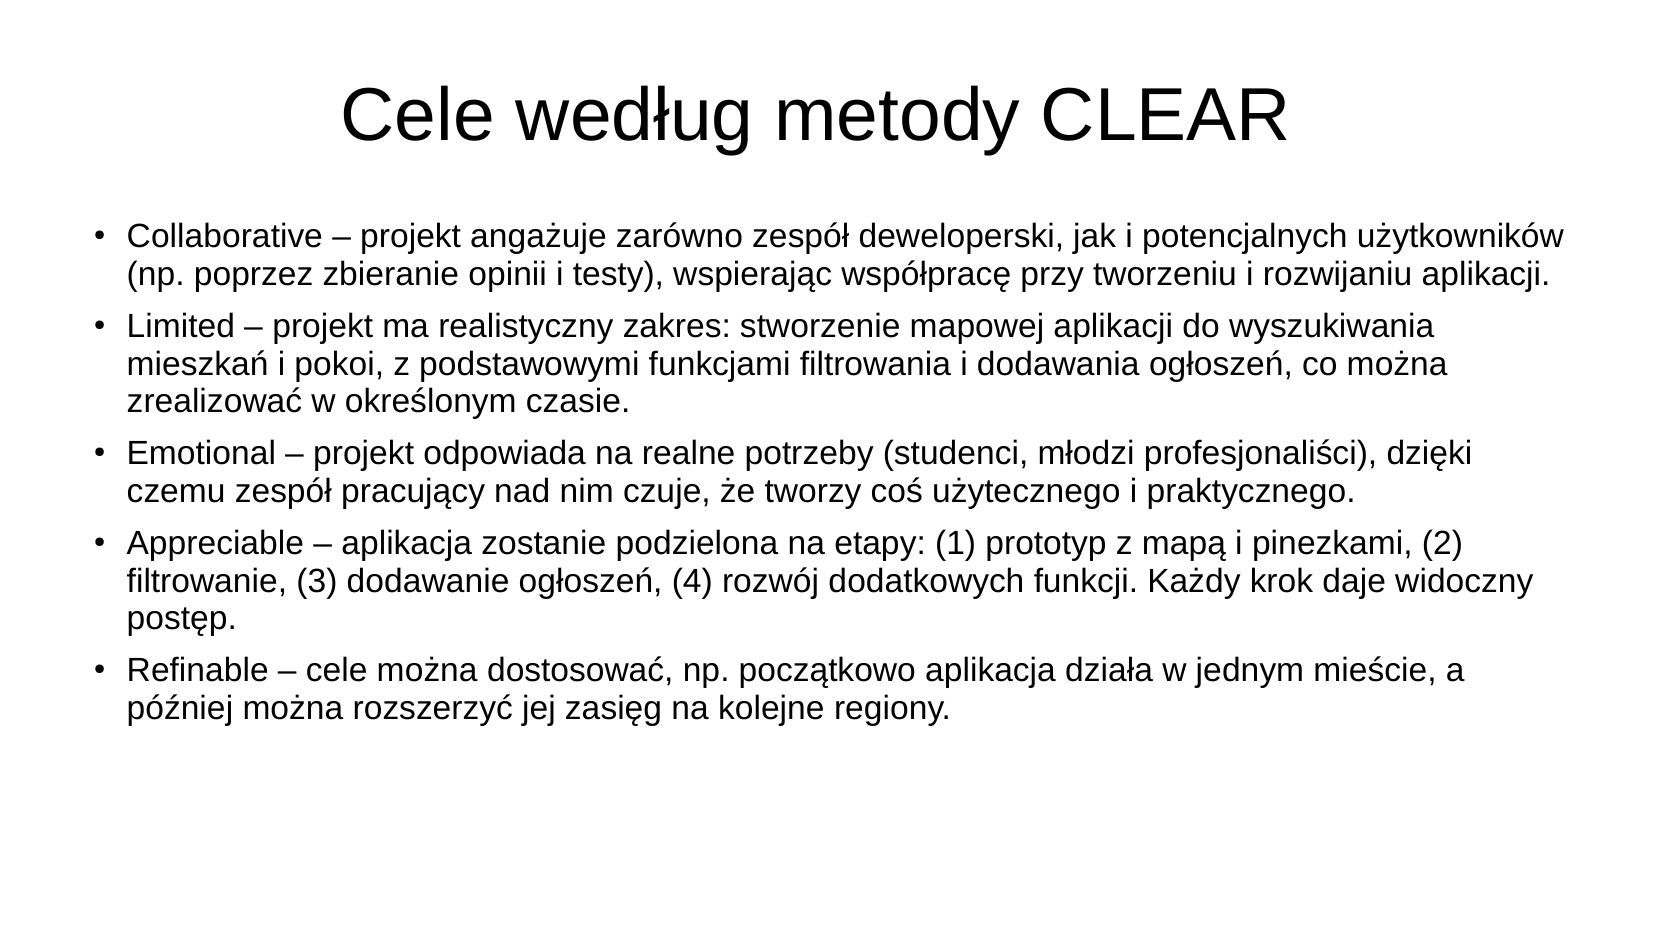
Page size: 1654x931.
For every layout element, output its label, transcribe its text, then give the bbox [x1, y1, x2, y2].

title Cele według metody CLEAR [82, 37, 1571, 193]
list Collaborative – projekt angażuje zarówno zespół deweloperski, jak i potencjalnych użytkowników (np. poprzez zbieranie opinii i testy), wspierając współpracę przy tworzeniu i rozwijaniu aplikacji. Limited – projekt ma realistyczny zakres: stworzenie mapowej aplikacji do wyszukiwania mieszkań i pokoi, z podstawowymi funkcjami filtrowania i dodawania ogłoszeń, co można zrealizować w określonym czasie. Emotional – projekt odpowiada na realne potrzeby (studenci, młodzi profesjonaliści), dzięki czemu zespół pracujący nad nim czuje, że tworzy coś użytecznego i praktycznego. Appreciable – aplikacja zostanie podzielona na etapy: (1) prototyp z mapą i pinezkami, (2) filtrowanie, (3) dodawanie ogłoszeń, (4) rozwój dodatkowych funkcji. Każdy krok daje widoczny postęp. Refinable – cele można dostosować, np. początkowo aplikacja działa w jednym mieście, a później można rozszerzyć jej zasięg na kolejne regiony. [82, 217, 1571, 758]
